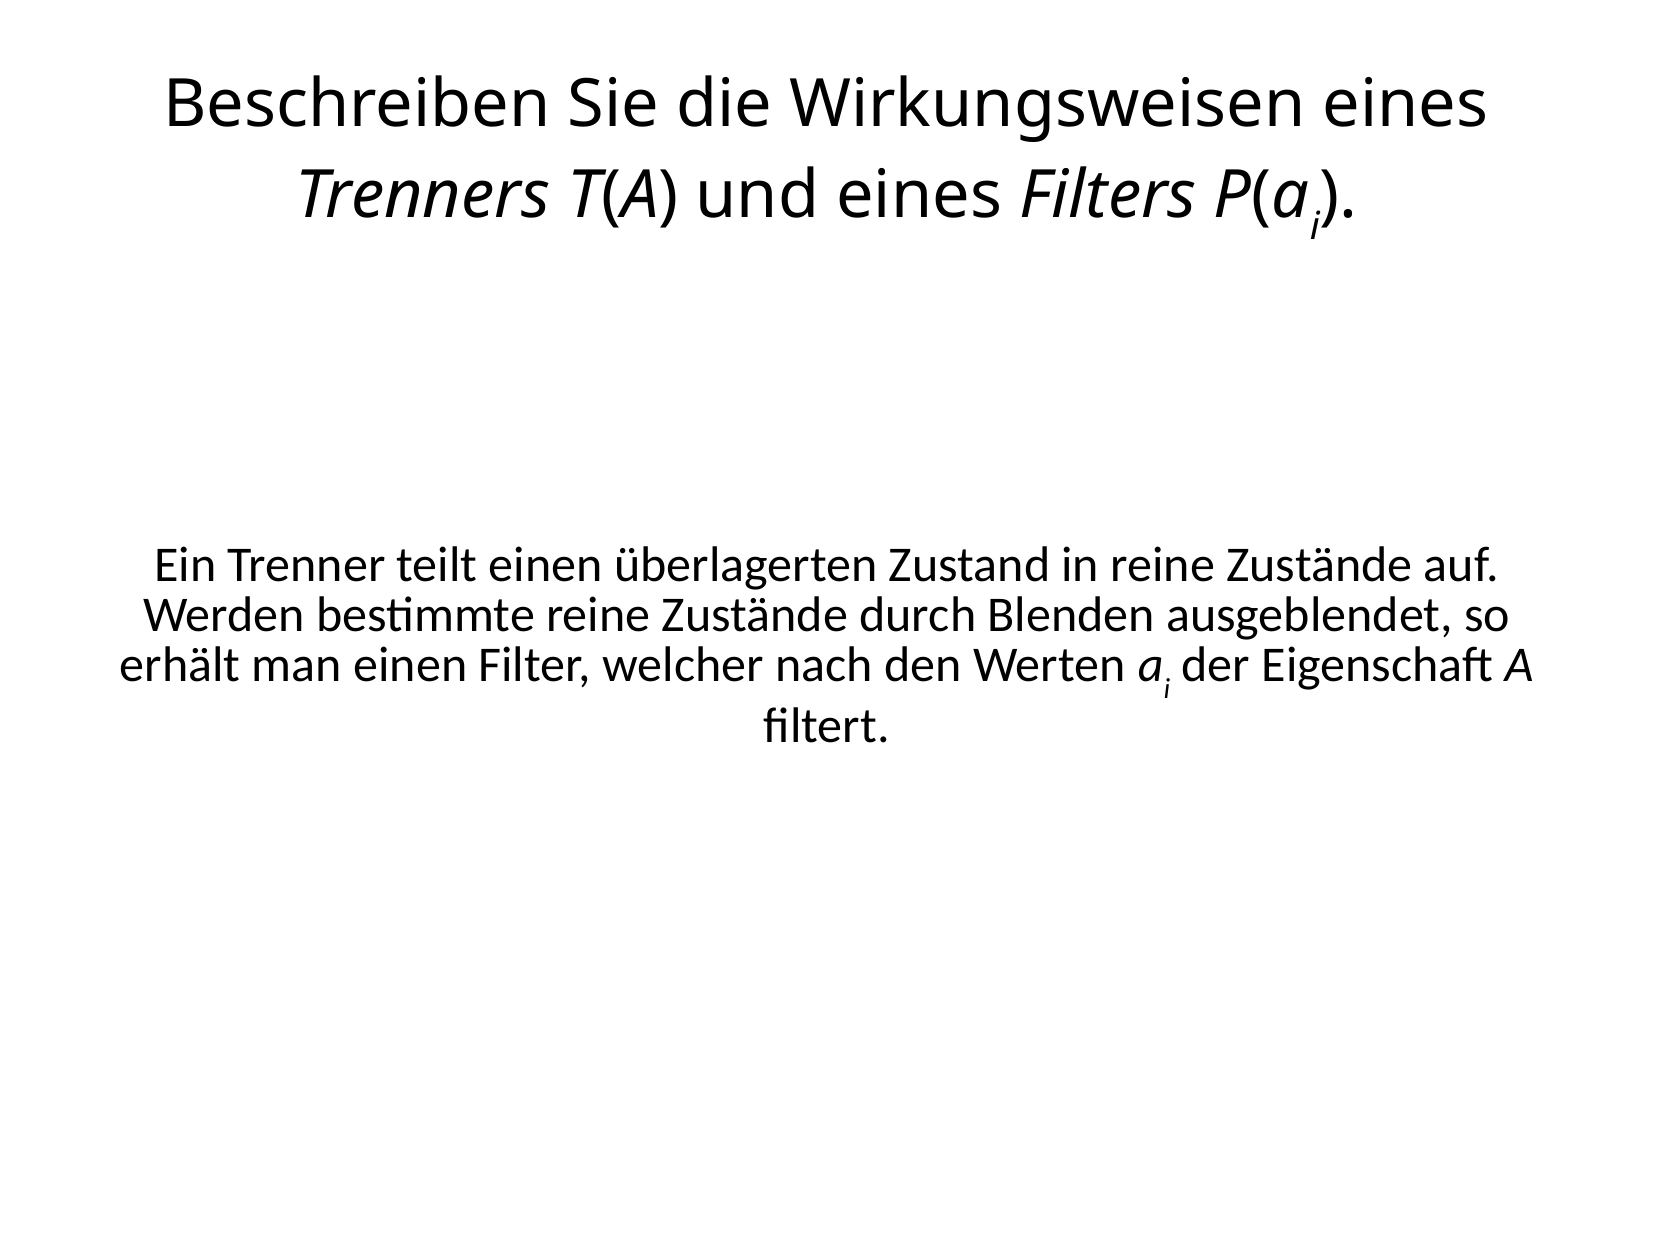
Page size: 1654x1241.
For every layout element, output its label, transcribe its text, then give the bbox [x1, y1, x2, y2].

title Beschreiben Sie die Wirkungsweisen eines Trenners T(A) und eines Filters P(ai). [82, 49, 1571, 257]
subtitle Ein Trenner teilt einen überlagerten Zustand in reine Zustände auf. Werden bestimmte reine Zustände durch Blenden ausgeblendet, so erhält man einen Filter, welcher nach den Werten ai der Eigenschaft A filtert. [82, 290, 1571, 1010]
